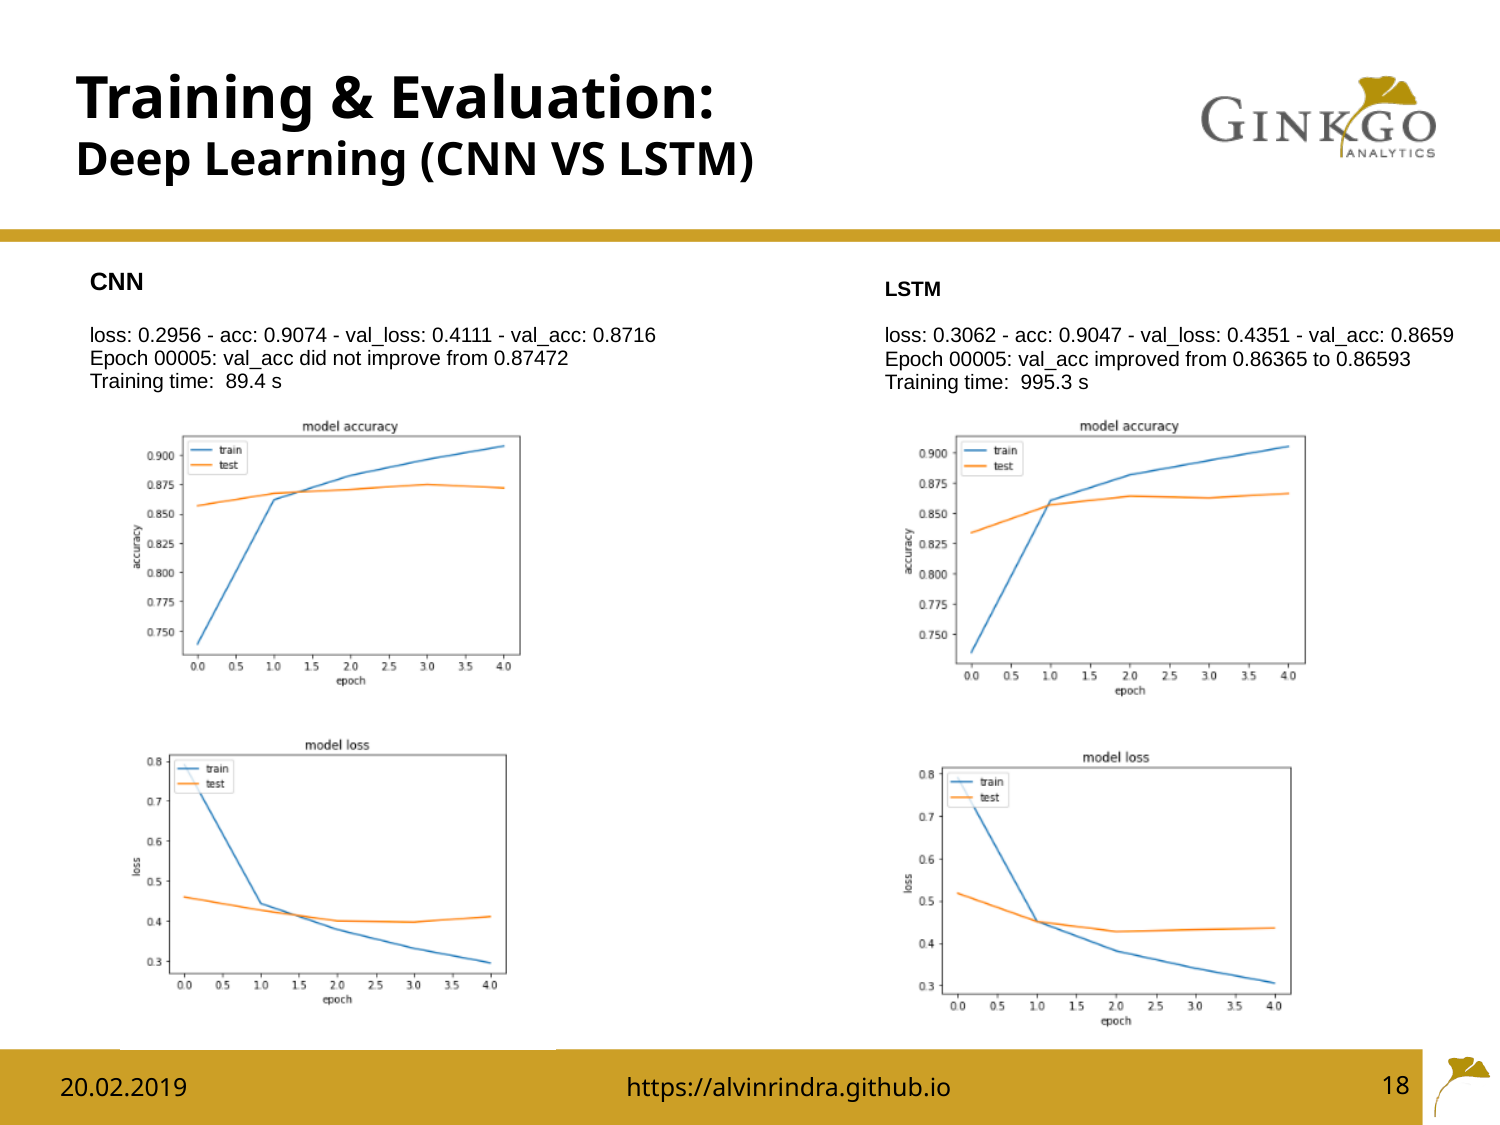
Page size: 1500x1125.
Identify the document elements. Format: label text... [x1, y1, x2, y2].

text_box 20.02.2019 [60, 1056, 266, 1117]
picture [0, 0, 1500, 1125]
text_box CNN loss: 0.2956 - acc: 0.9074 - val_loss: 0.4111 - val_acc: 0.8716 Epoch 00005: val_acc did not improve from 0.87472 Training time: 89.4 s [75, 260, 856, 571]
text_box https://alvinrindra.github.io [266, 1056, 993, 1117]
text_box LSTM loss: 0.3062 - acc: 0.9047 - val_loss: 0.4351 - val_acc: 0.8659 Epoch 00005: val_acc improved from 0.86365 to 0.86593 Training time: 995.3 s [870, 270, 1500, 403]
text_box <number> [1196, 1056, 1425, 1117]
list [60, 289, 1425, 1081]
picture [120, 571, 556, 1051]
list Training & Evaluation: Deep Learning (CNN VS LSTM) [75, 60, 1069, 244]
picture [895, 409, 1336, 1046]
